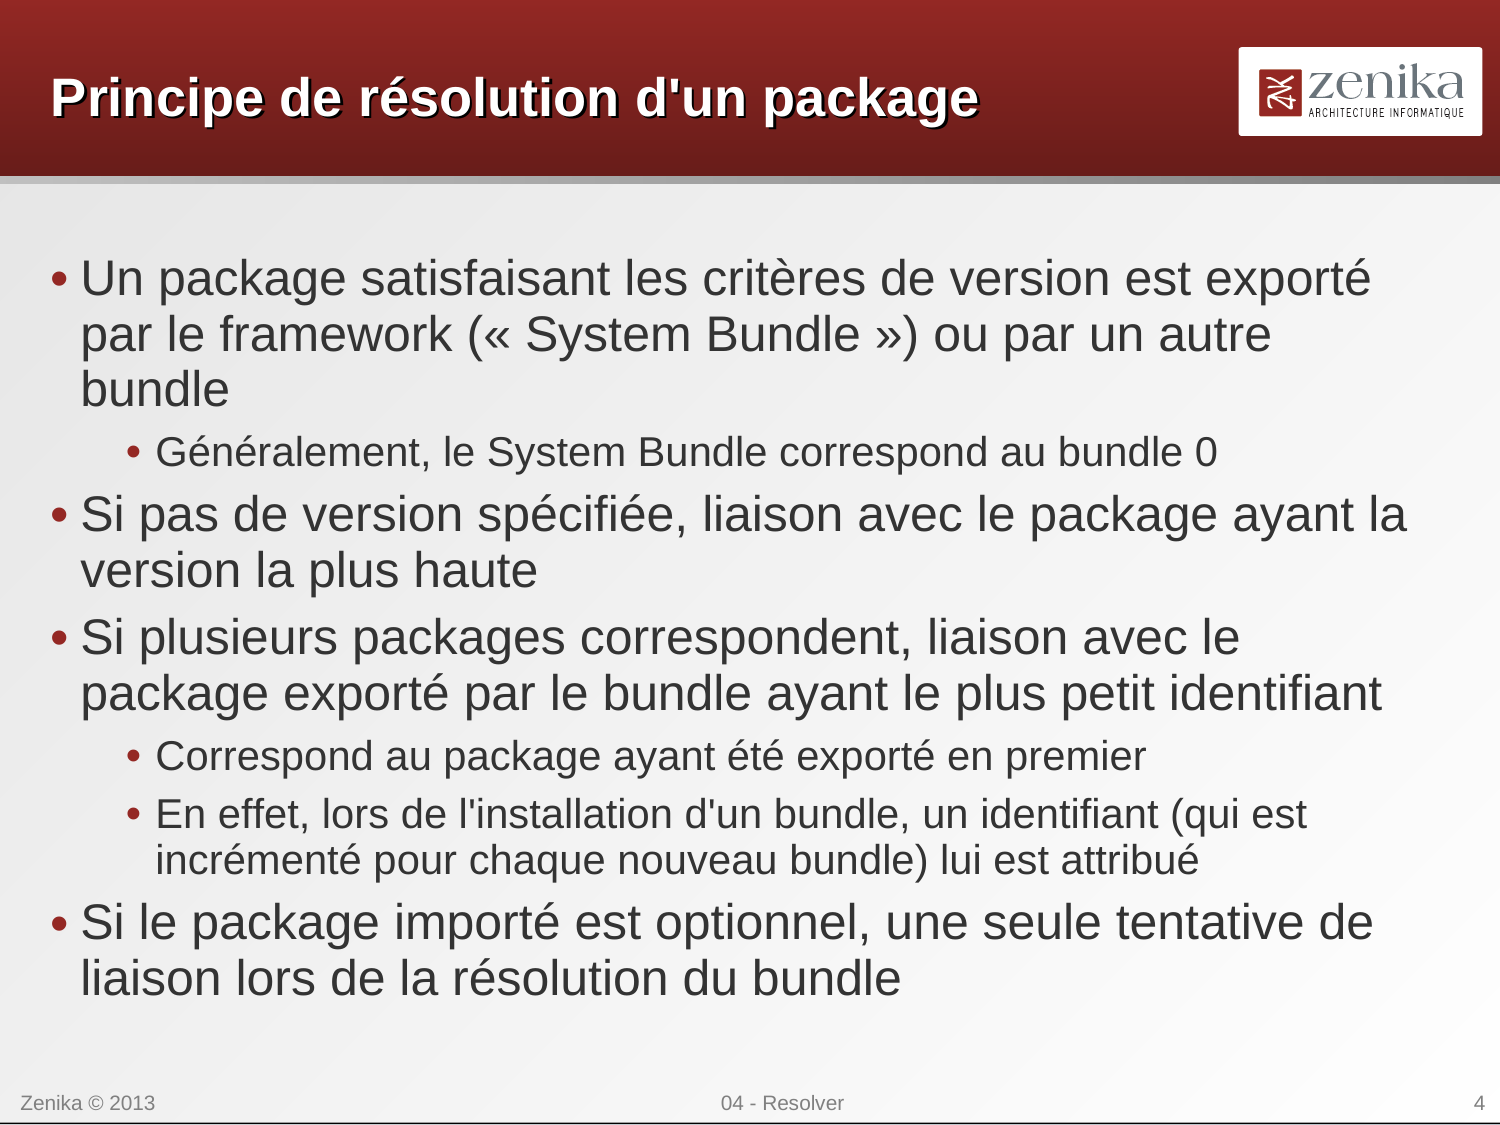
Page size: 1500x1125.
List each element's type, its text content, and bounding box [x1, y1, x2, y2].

list Un package satisfaisant les critères de version est exporté par le framework (« System Bundle ») ou par un autre bundle Généralement, le System Bundle correspond au bundle 0 Si pas de version spécifiée, liaison avec le package ayant la version la plus haute Si plusieurs packages correspondent, liaison avec le package exporté par le bundle ayant le plus petit identifiant Correspond au package ayant été exporté en premier En effet, lors de l'installation d'un bundle, un identifiant (qui est incrémenté pour chaque nouveau bundle) lui est attribué Si le package importé est optionnel, une seule tentative de liaison lors de la résolution du bundle [50, 249, 1435, 1064]
title Principe de résolution d'un package [50, 15, 1206, 180]
picture [1257, 58, 1464, 125]
